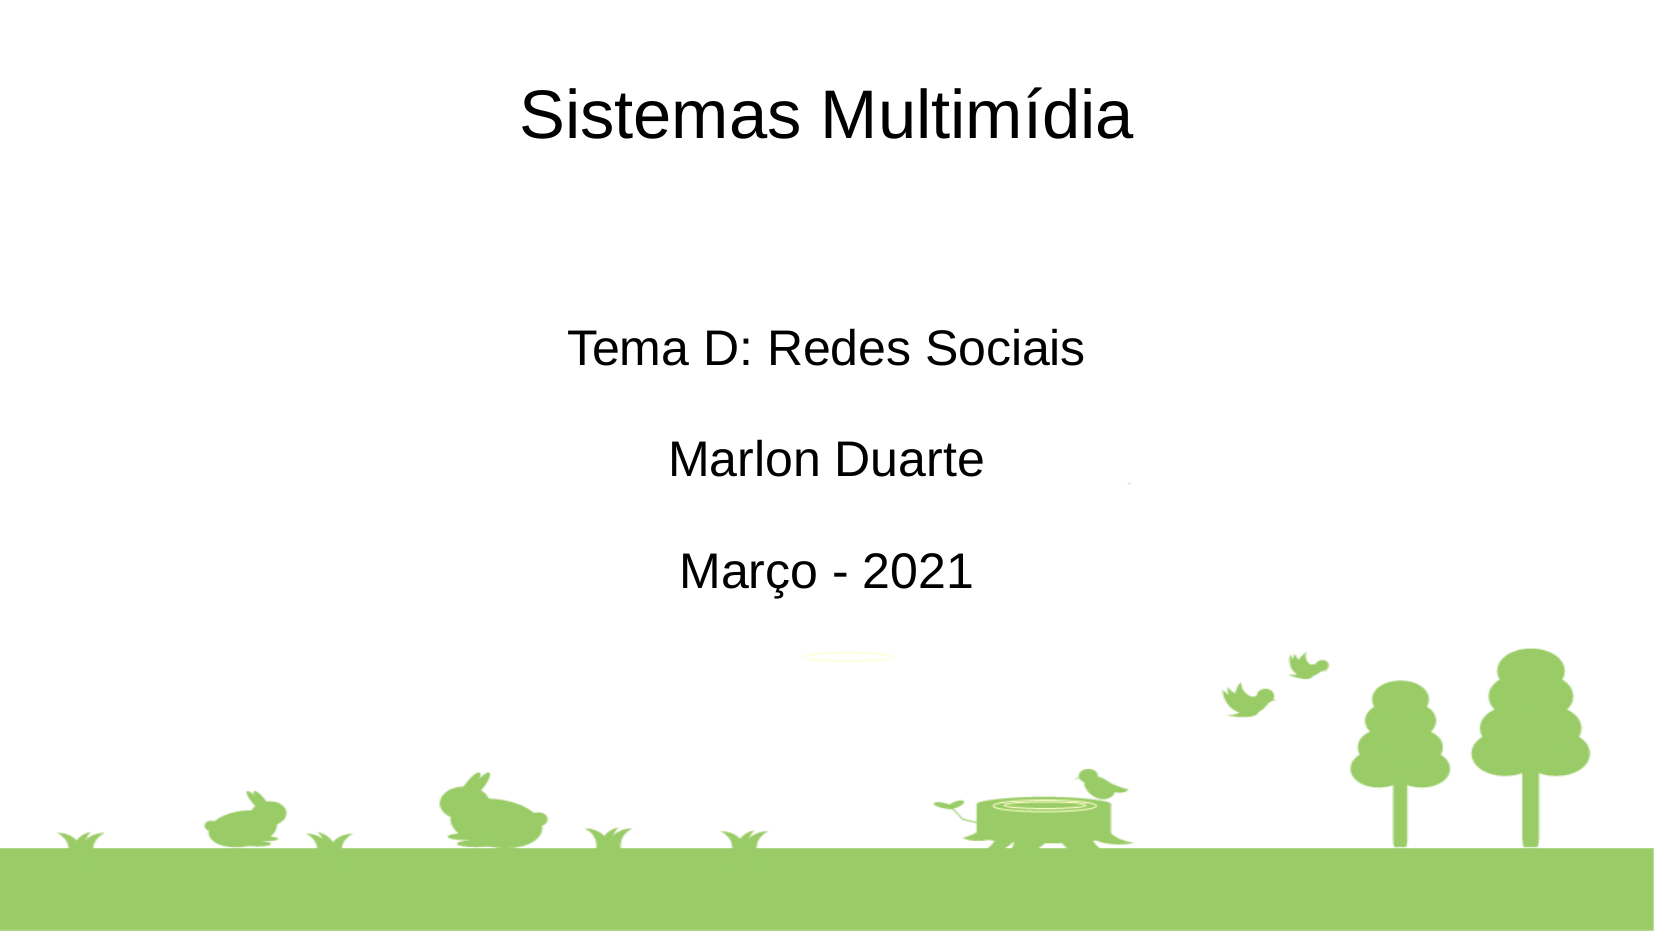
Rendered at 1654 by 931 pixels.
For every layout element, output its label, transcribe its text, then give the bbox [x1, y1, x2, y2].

picture [0, 0, 1654, 931]
title Sistemas Multimídia [82, 37, 1571, 193]
subtitle Tema D: Redes Sociais Marlon Duarte Março - 2021 [82, 217, 1571, 758]
